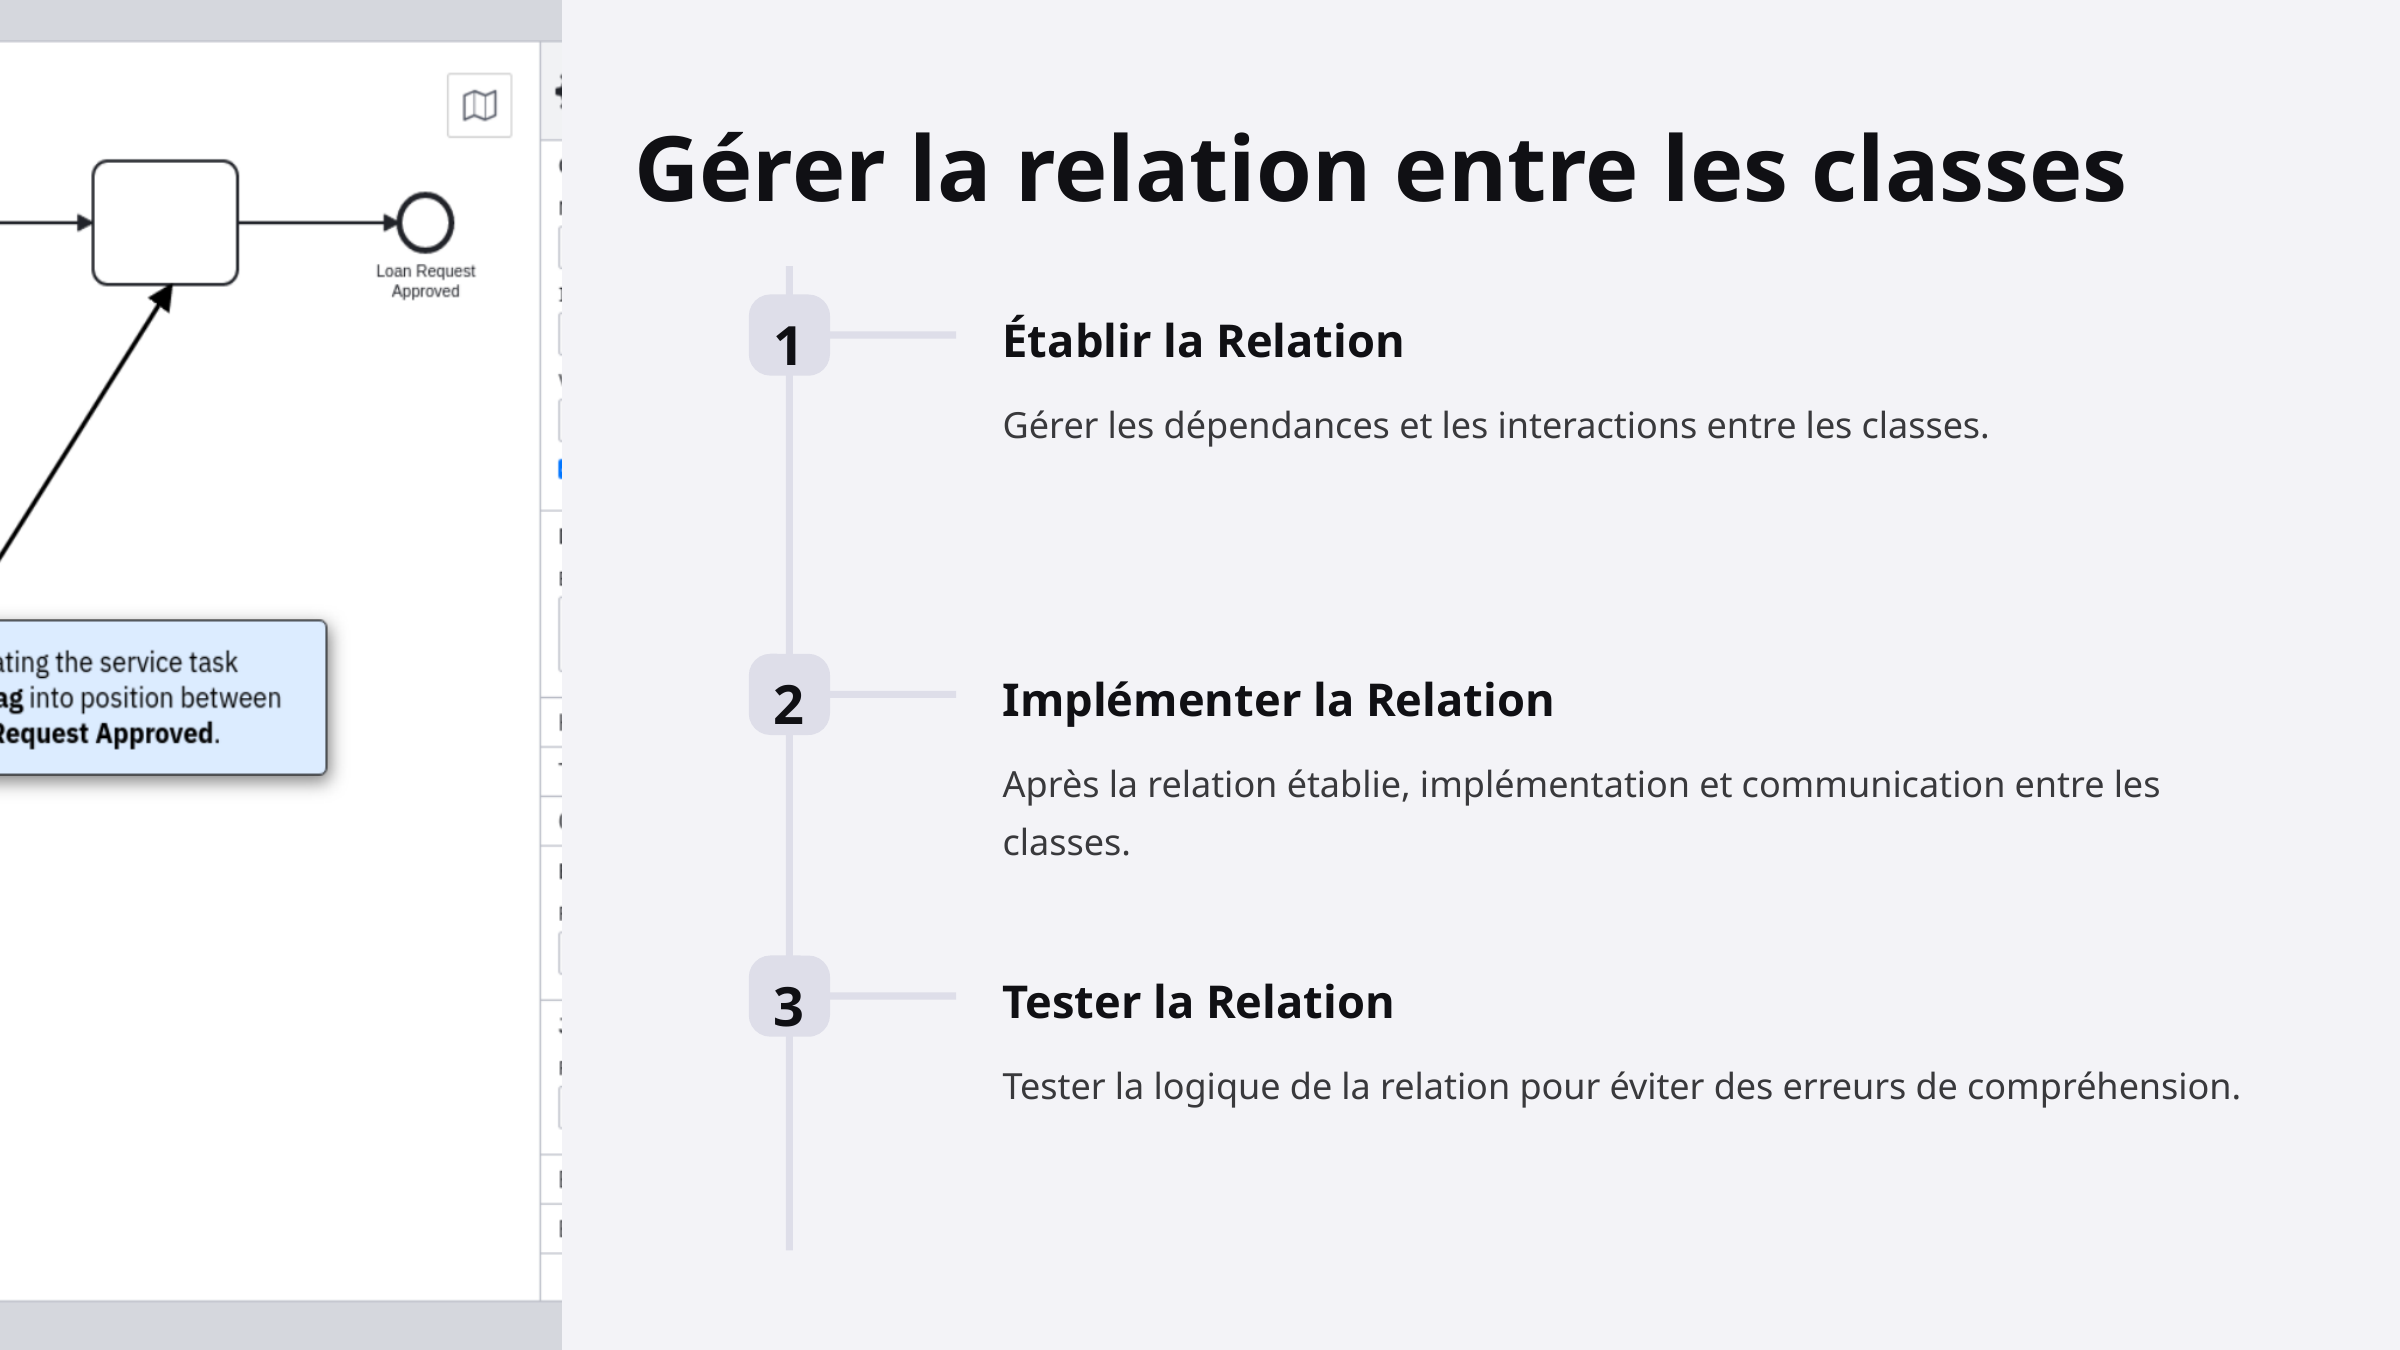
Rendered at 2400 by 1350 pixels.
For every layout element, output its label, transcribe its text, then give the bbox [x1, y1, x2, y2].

text_box [562, 0, 2400, 1350]
text_box 3 [776, 962, 803, 1030]
text_box Tester la logique de la relation pour éviter des erreurs de compréhension. [987, 1041, 2265, 1215]
text_box Gérer les dépendances et les interactions entre les classes. [987, 380, 2265, 554]
text_box Gérer la relation entre les classes [619, 99, 1979, 213]
text_box Après la relation établie, implémentation et communication entre les classes. [987, 739, 2265, 856]
text_box 1 [778, 301, 800, 369]
text_box 3 [776, 993, 793, 1020]
text_box 2 [775, 660, 804, 729]
text_box Tester la Relation [987, 963, 1351, 1020]
text_box Implémenter la Relation [987, 661, 1492, 718]
text_box Établir la Relation [987, 302, 1362, 359]
text_box 2 [775, 691, 793, 718]
picture [0, 0, 562, 1350]
